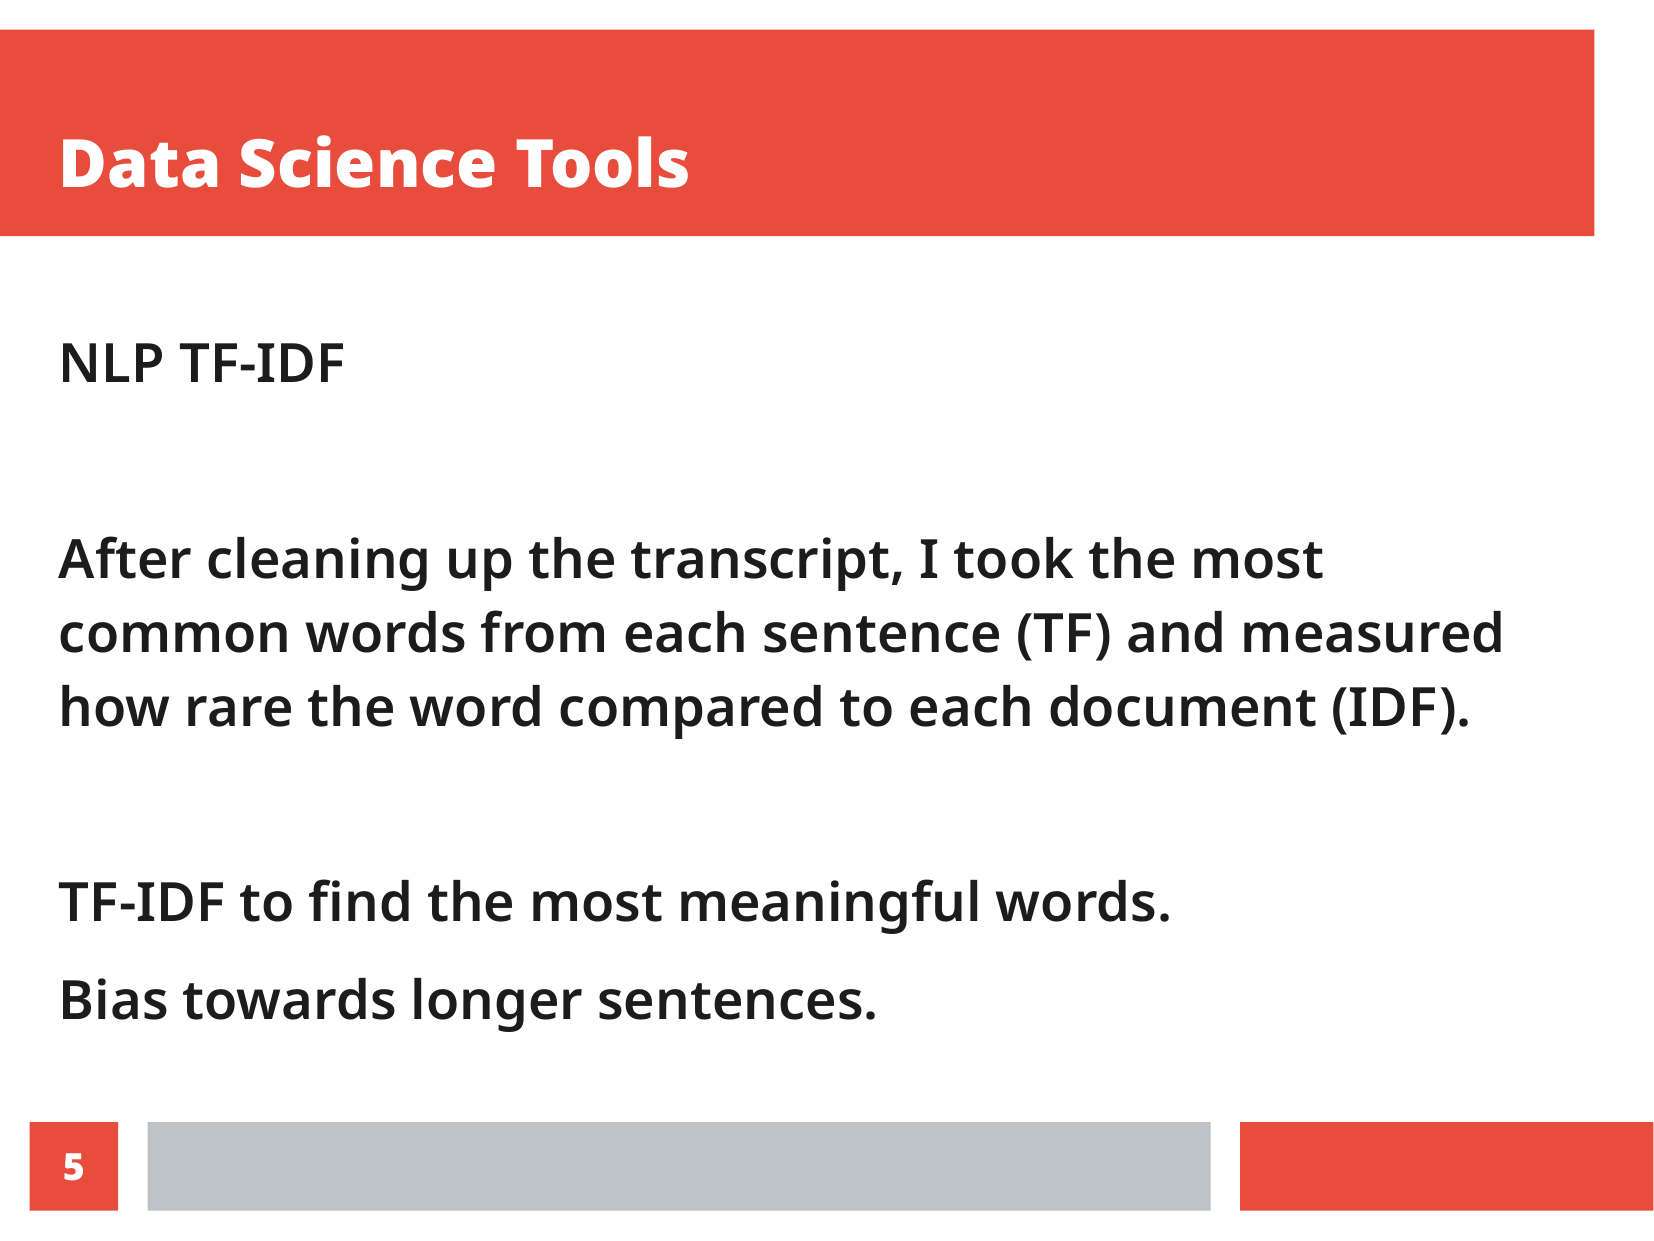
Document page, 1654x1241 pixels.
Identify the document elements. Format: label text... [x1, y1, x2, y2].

title Data Science Tools [59, 59, 1595, 207]
list NLP TF-IDF After cleaning up the transcript, I took the most common words from each sentence (TF) and measured how rare the word compared to each document (IDF). TF-IDF to find the most meaningful words. Bias towards longer sentences. [59, 324, 1565, 1093]
